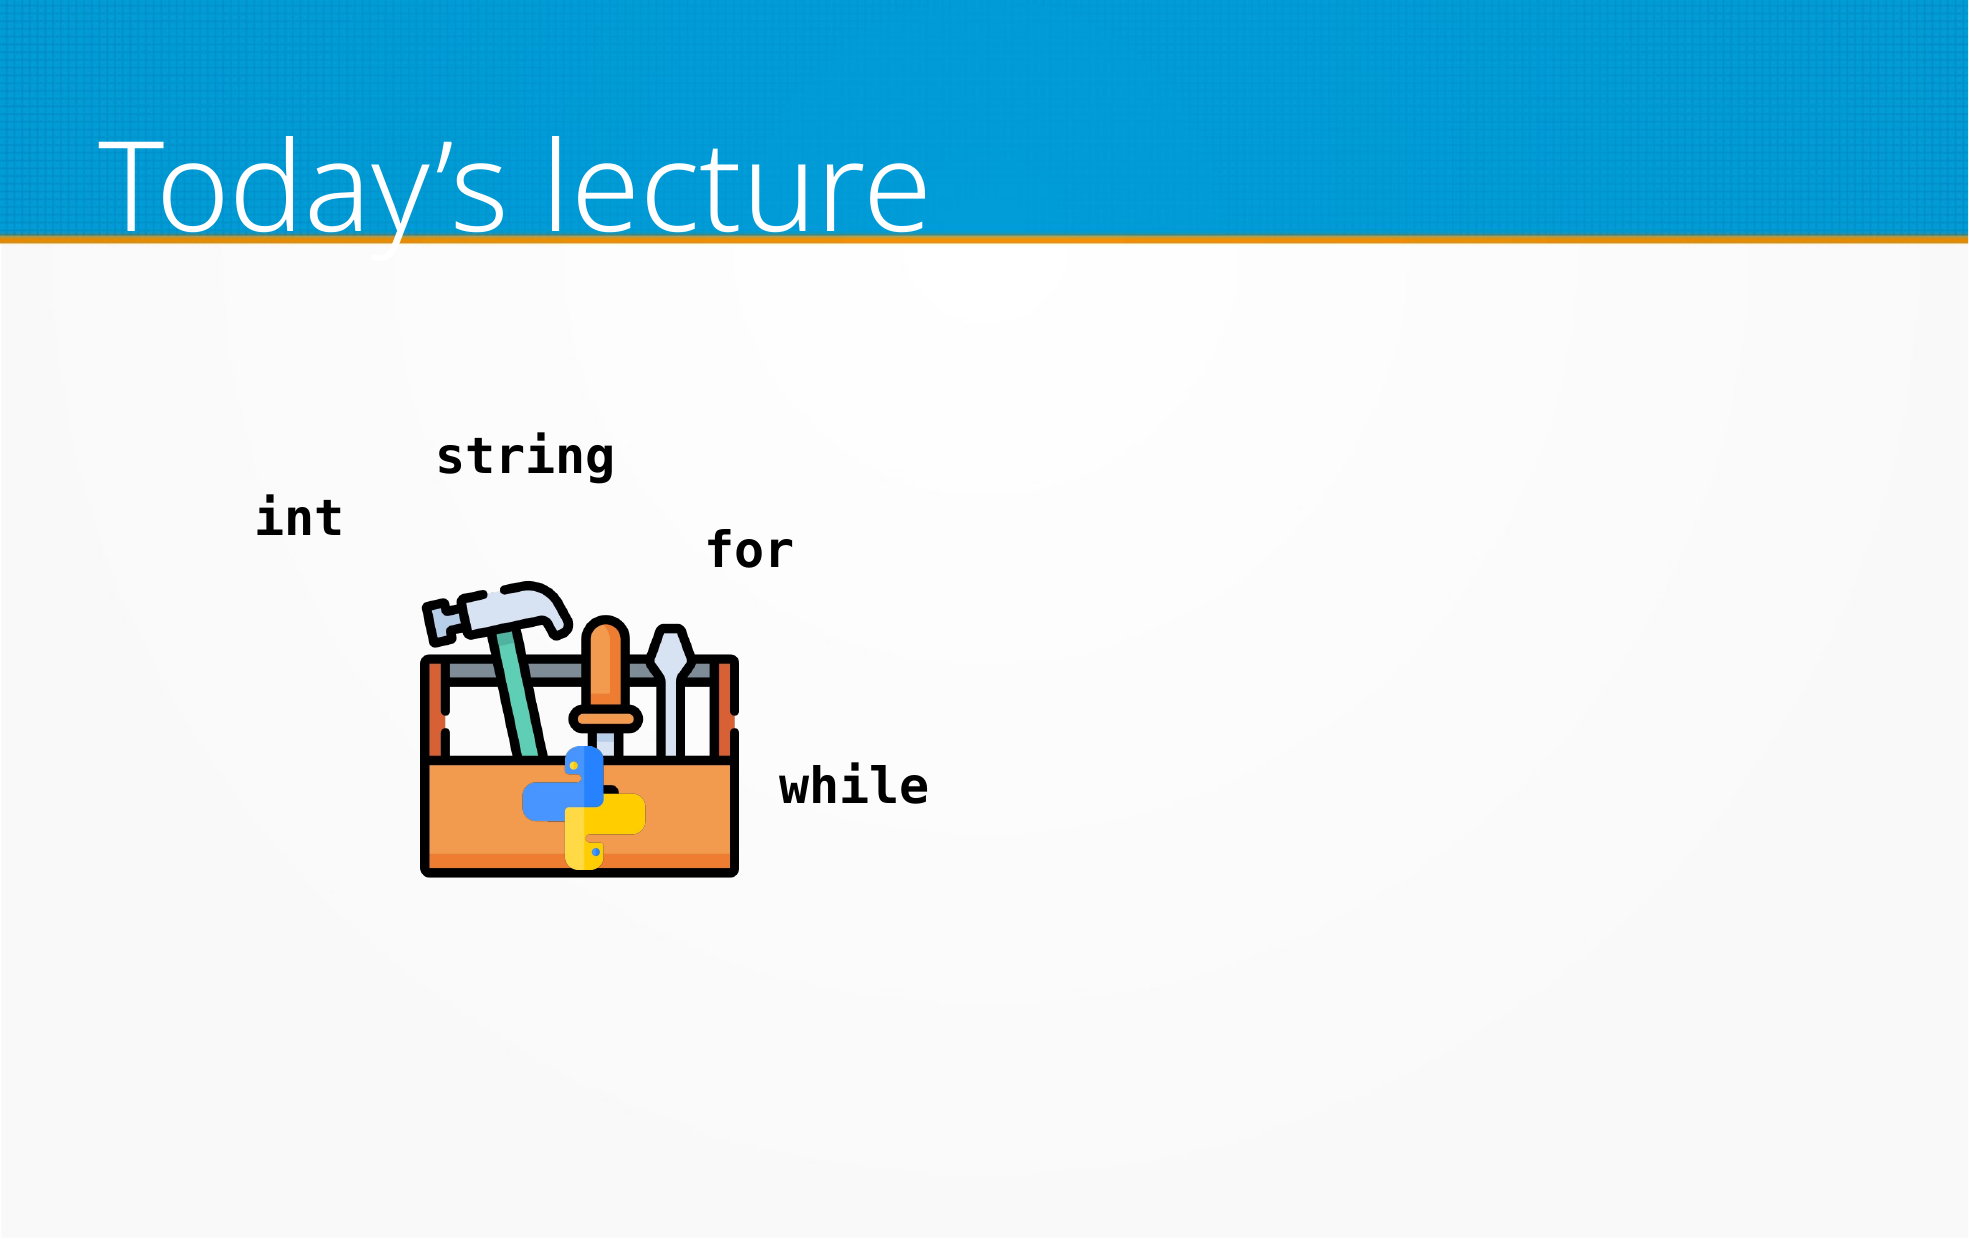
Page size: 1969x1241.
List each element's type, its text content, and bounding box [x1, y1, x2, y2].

picture [0, 233, 1969, 1241]
text_box while [765, 750, 975, 882]
text_box int [240, 481, 420, 556]
title Today’s lecture [98, 49, 1870, 257]
text_box string [420, 420, 631, 552]
text_box for [690, 513, 900, 646]
